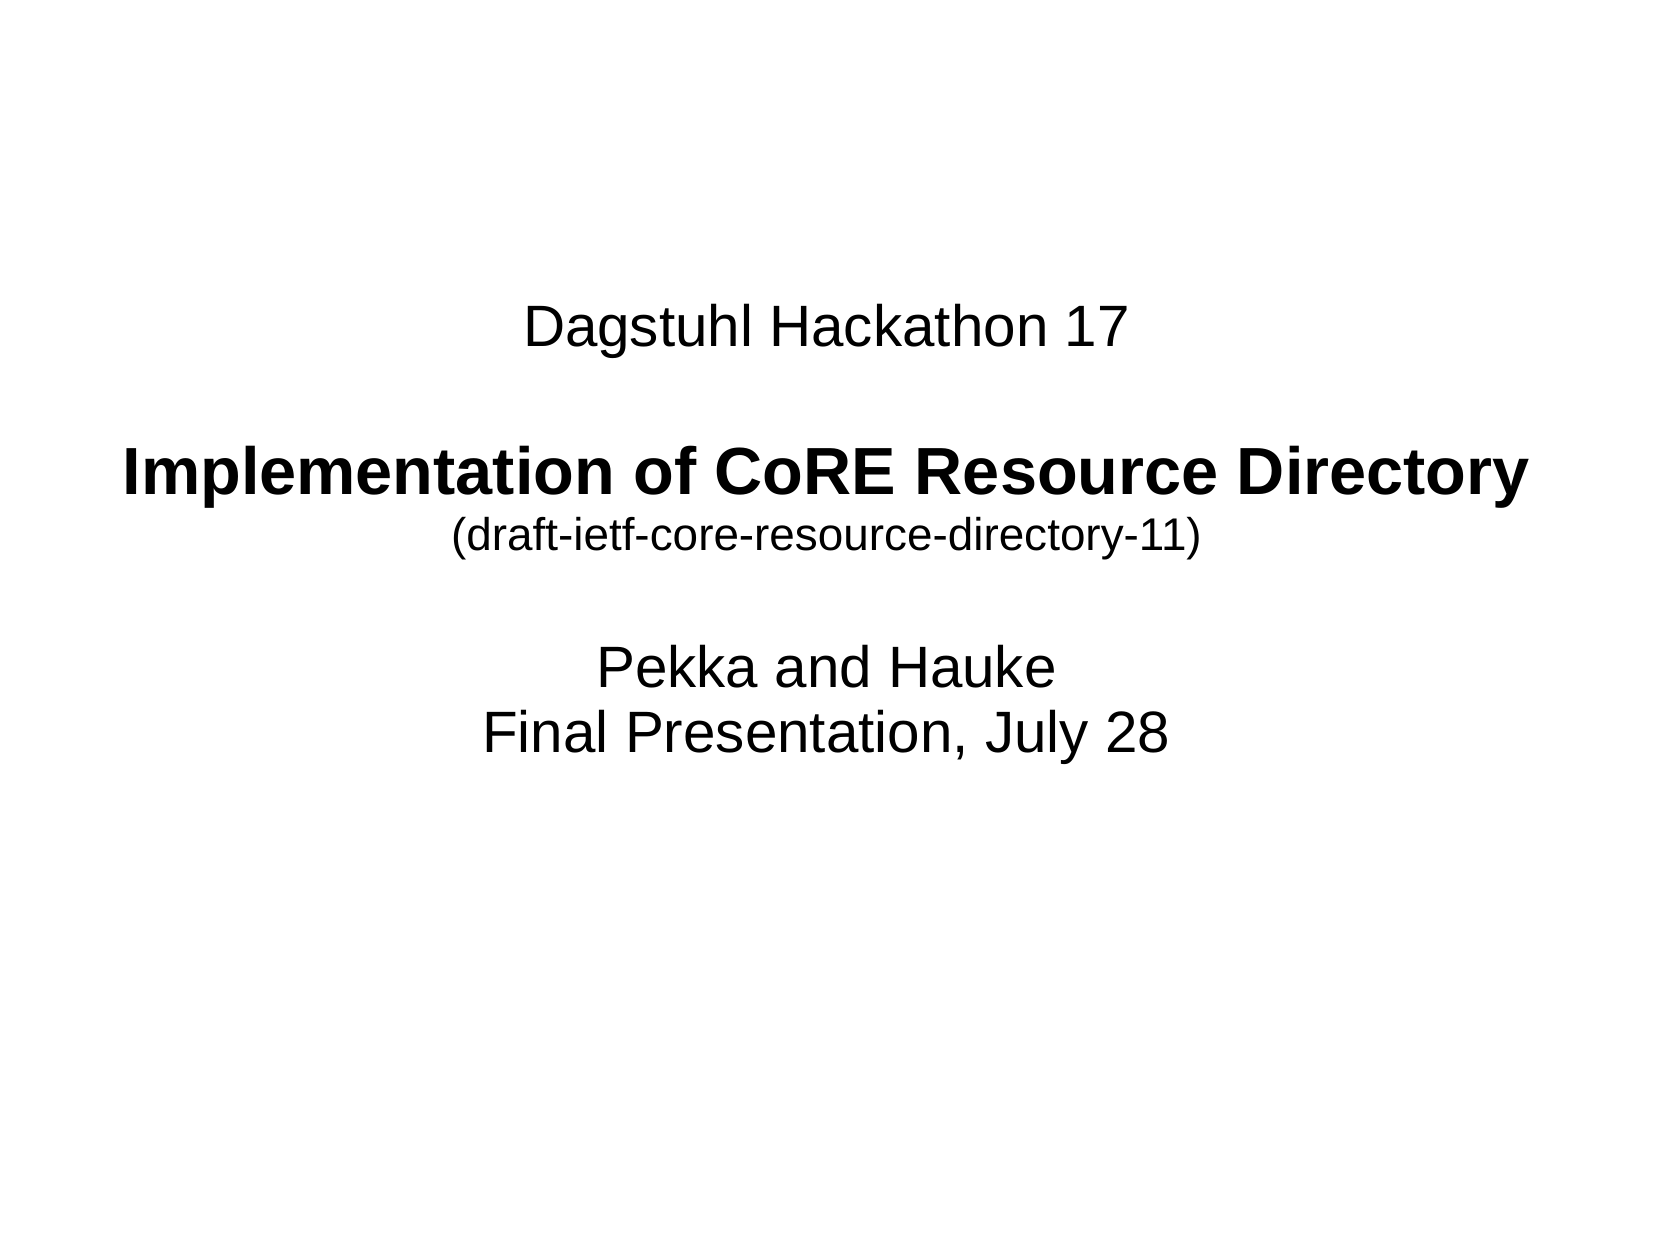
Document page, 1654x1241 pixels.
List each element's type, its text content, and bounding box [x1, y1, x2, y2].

subtitle Dagstuhl Hackathon 17 Implementation of CoRE Resource Directory (draft-ietf-core-resource-directory-11) Pekka and Hauke Final Presentation, July 28 [82, 49, 1571, 1010]
